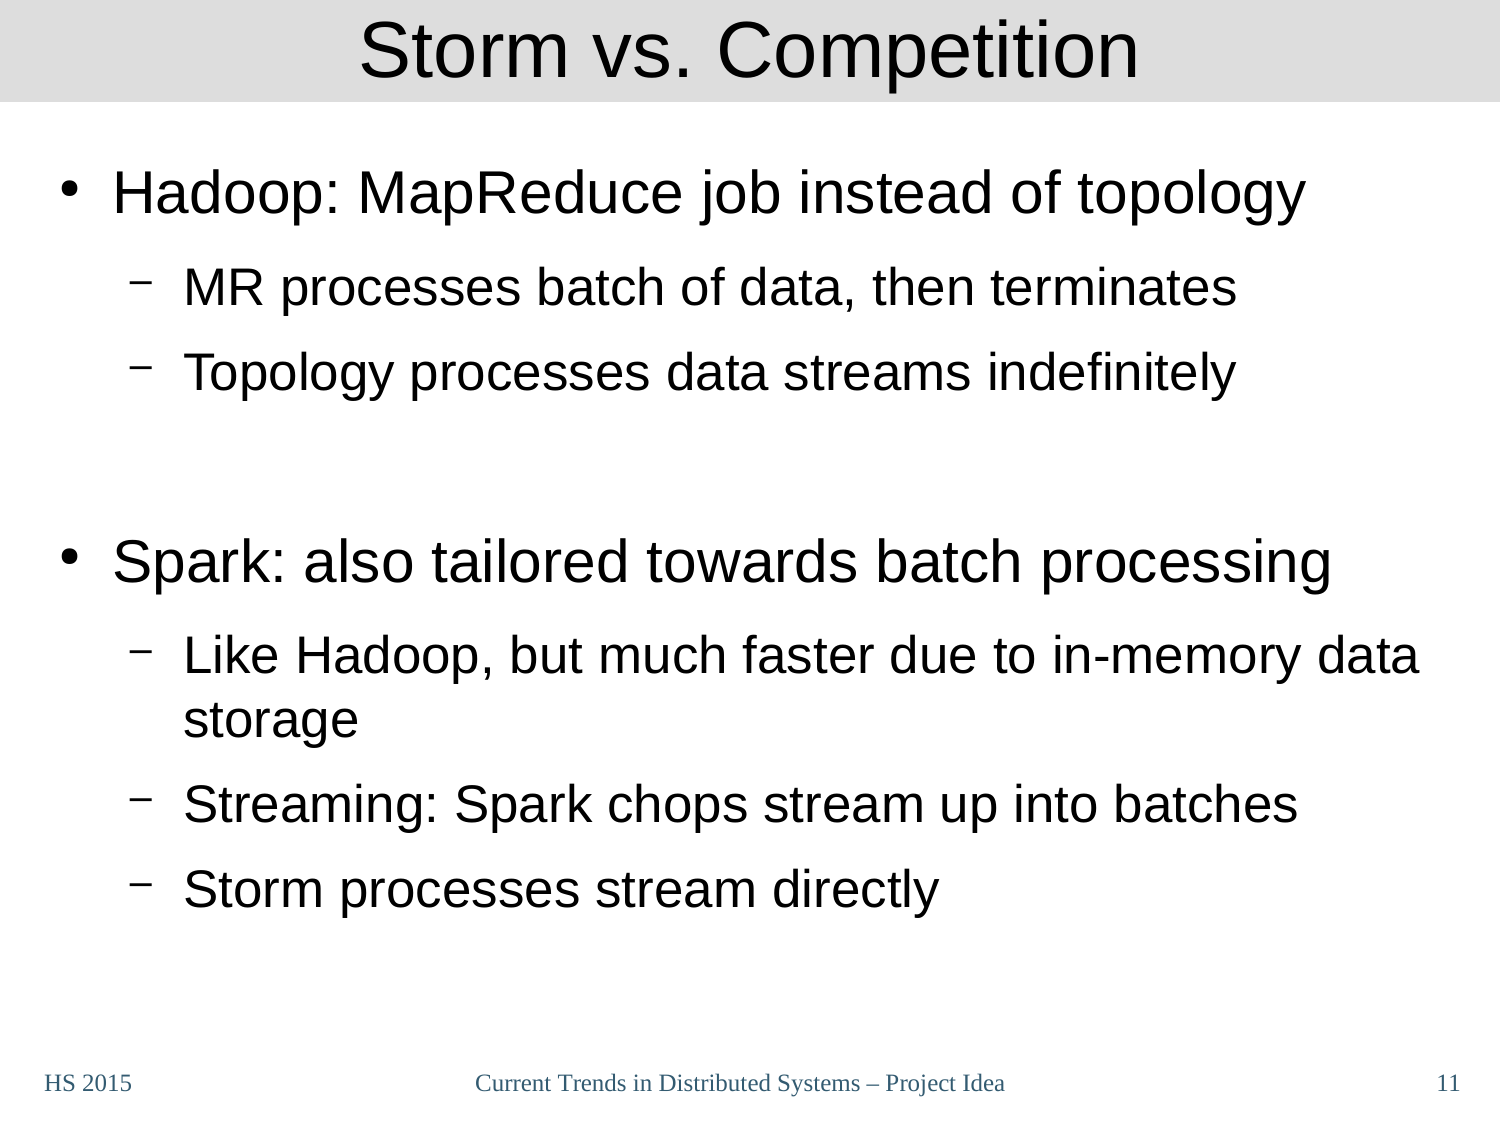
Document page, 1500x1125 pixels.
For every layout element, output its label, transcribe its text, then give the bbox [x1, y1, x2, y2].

list Hadoop: MapReduce job instead of topology MR processes batch of data, then terminates Topology processes data streams indefinitely Spark: also tailored towards batch processing Like Hadoop, but much faster due to in-memory data storage Streaming: Spark chops stream up into batches Storm processes stream directly [26, 145, 1477, 1034]
text_box Current Trends in Distributed Systems – Project Idea [300, 1058, 1201, 1107]
text_box <number> [1375, 1058, 1477, 1097]
title Storm vs. Competition [0, 0, 1500, 102]
text_box HS 2015 [29, 1058, 195, 1097]
